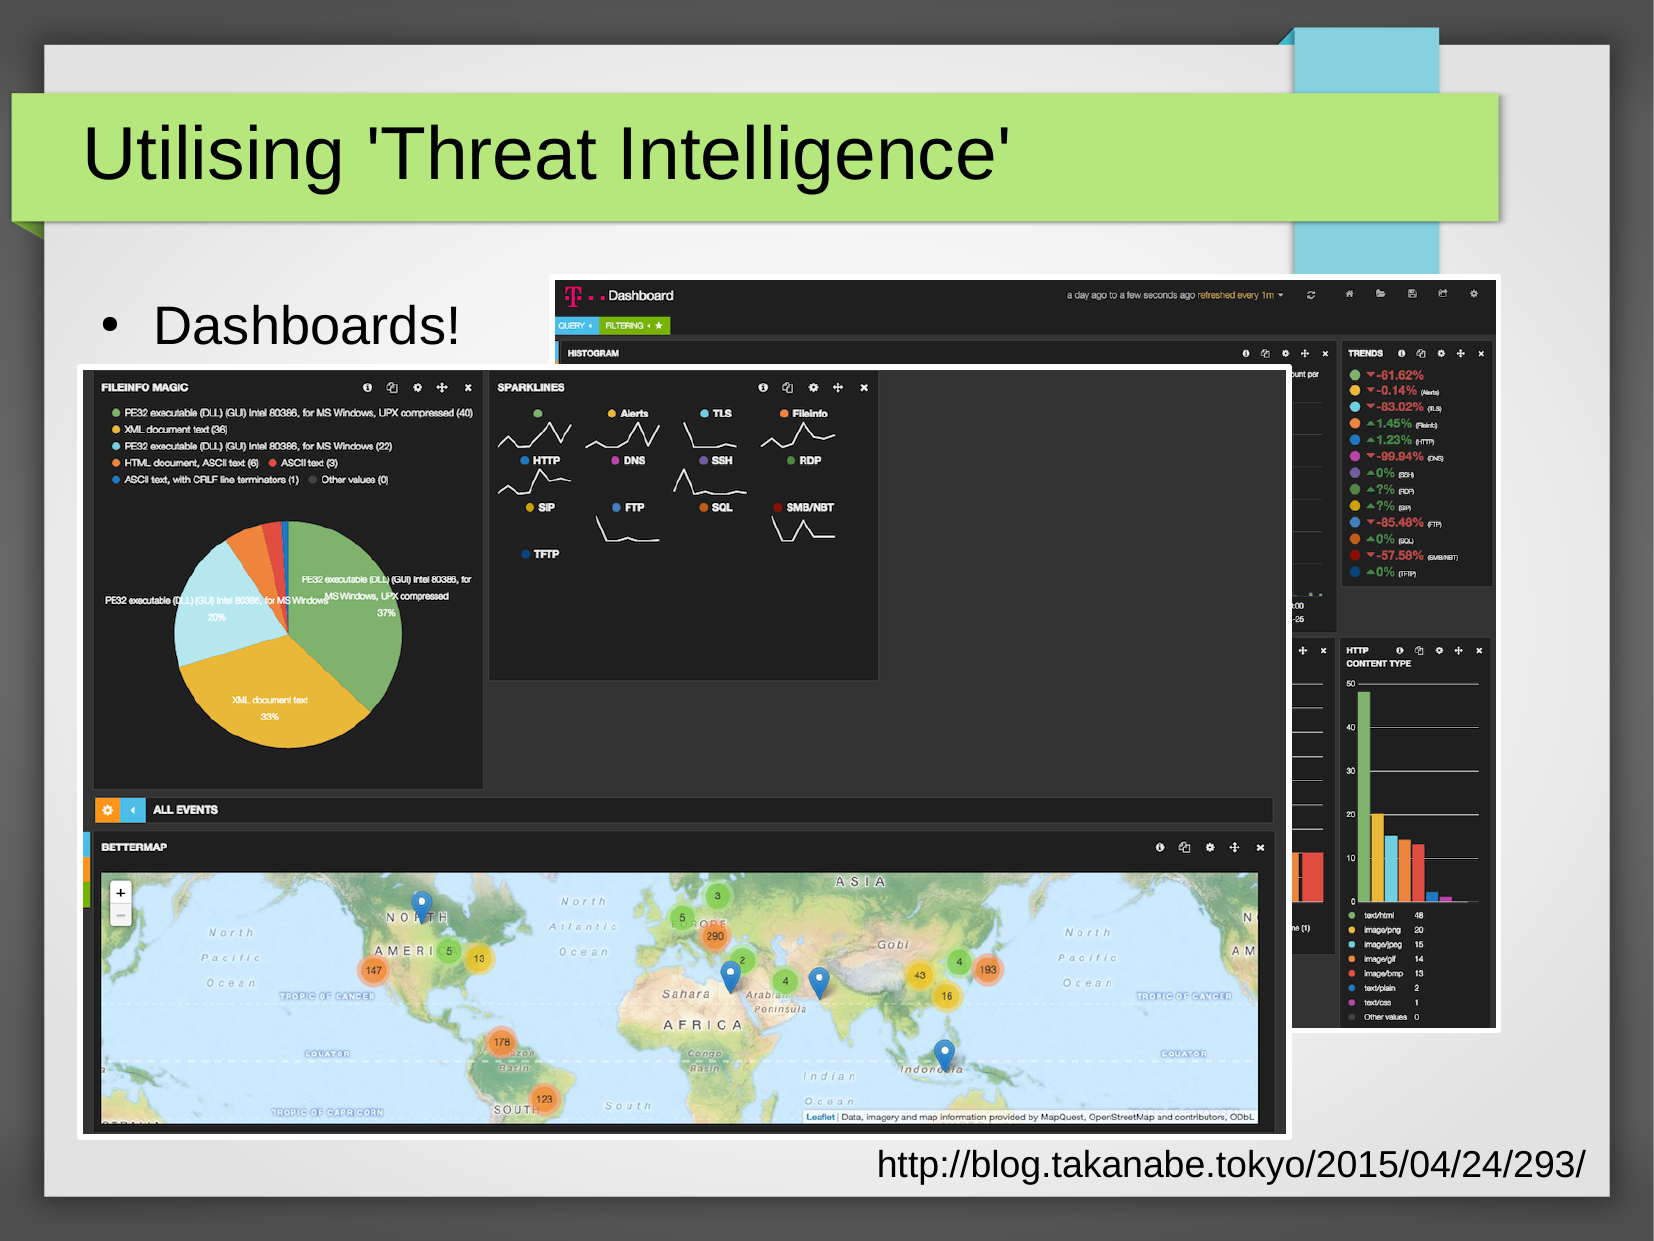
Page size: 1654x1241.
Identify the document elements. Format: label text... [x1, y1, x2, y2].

list Dashboards! [1292, 295, 1571, 1099]
title Utilising 'Threat Intelligence' [82, 94, 1264, 213]
text_box http://blog.takanabe.tokyo/2015/04/24/293/ [862, 1136, 1619, 1193]
list Dashboards! [82, 295, 549, 364]
picture [0, 0, 1654, 1241]
